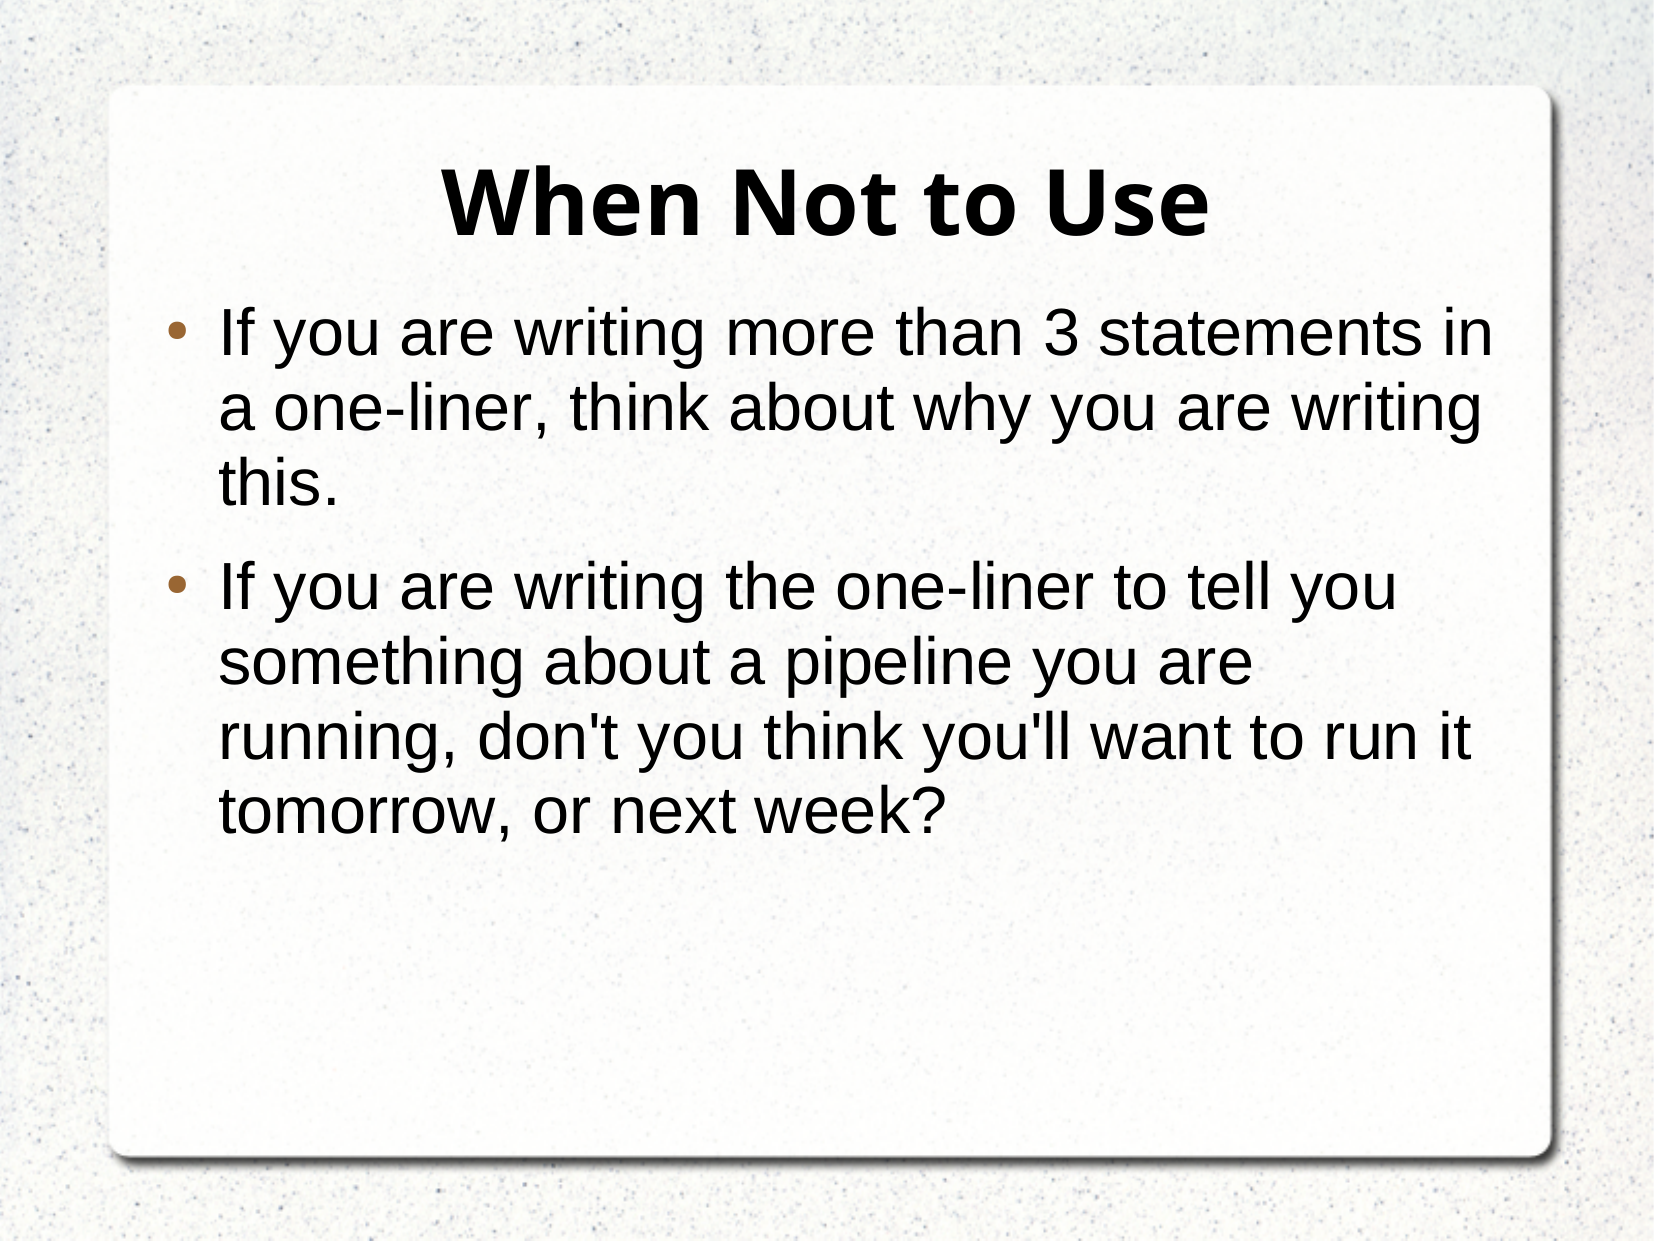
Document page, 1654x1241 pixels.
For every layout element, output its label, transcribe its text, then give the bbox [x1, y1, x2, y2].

list If you are writing more than 3 statements in a one-liner, think about why you are writing this. If you are writing the one-liner to tell you something about a pipeline you are running, don't you think you'll want to run it tomorrow, or next week? [147, 295, 1506, 931]
title When Not to Use [118, 96, 1536, 304]
picture [0, 0, 1654, 1241]
